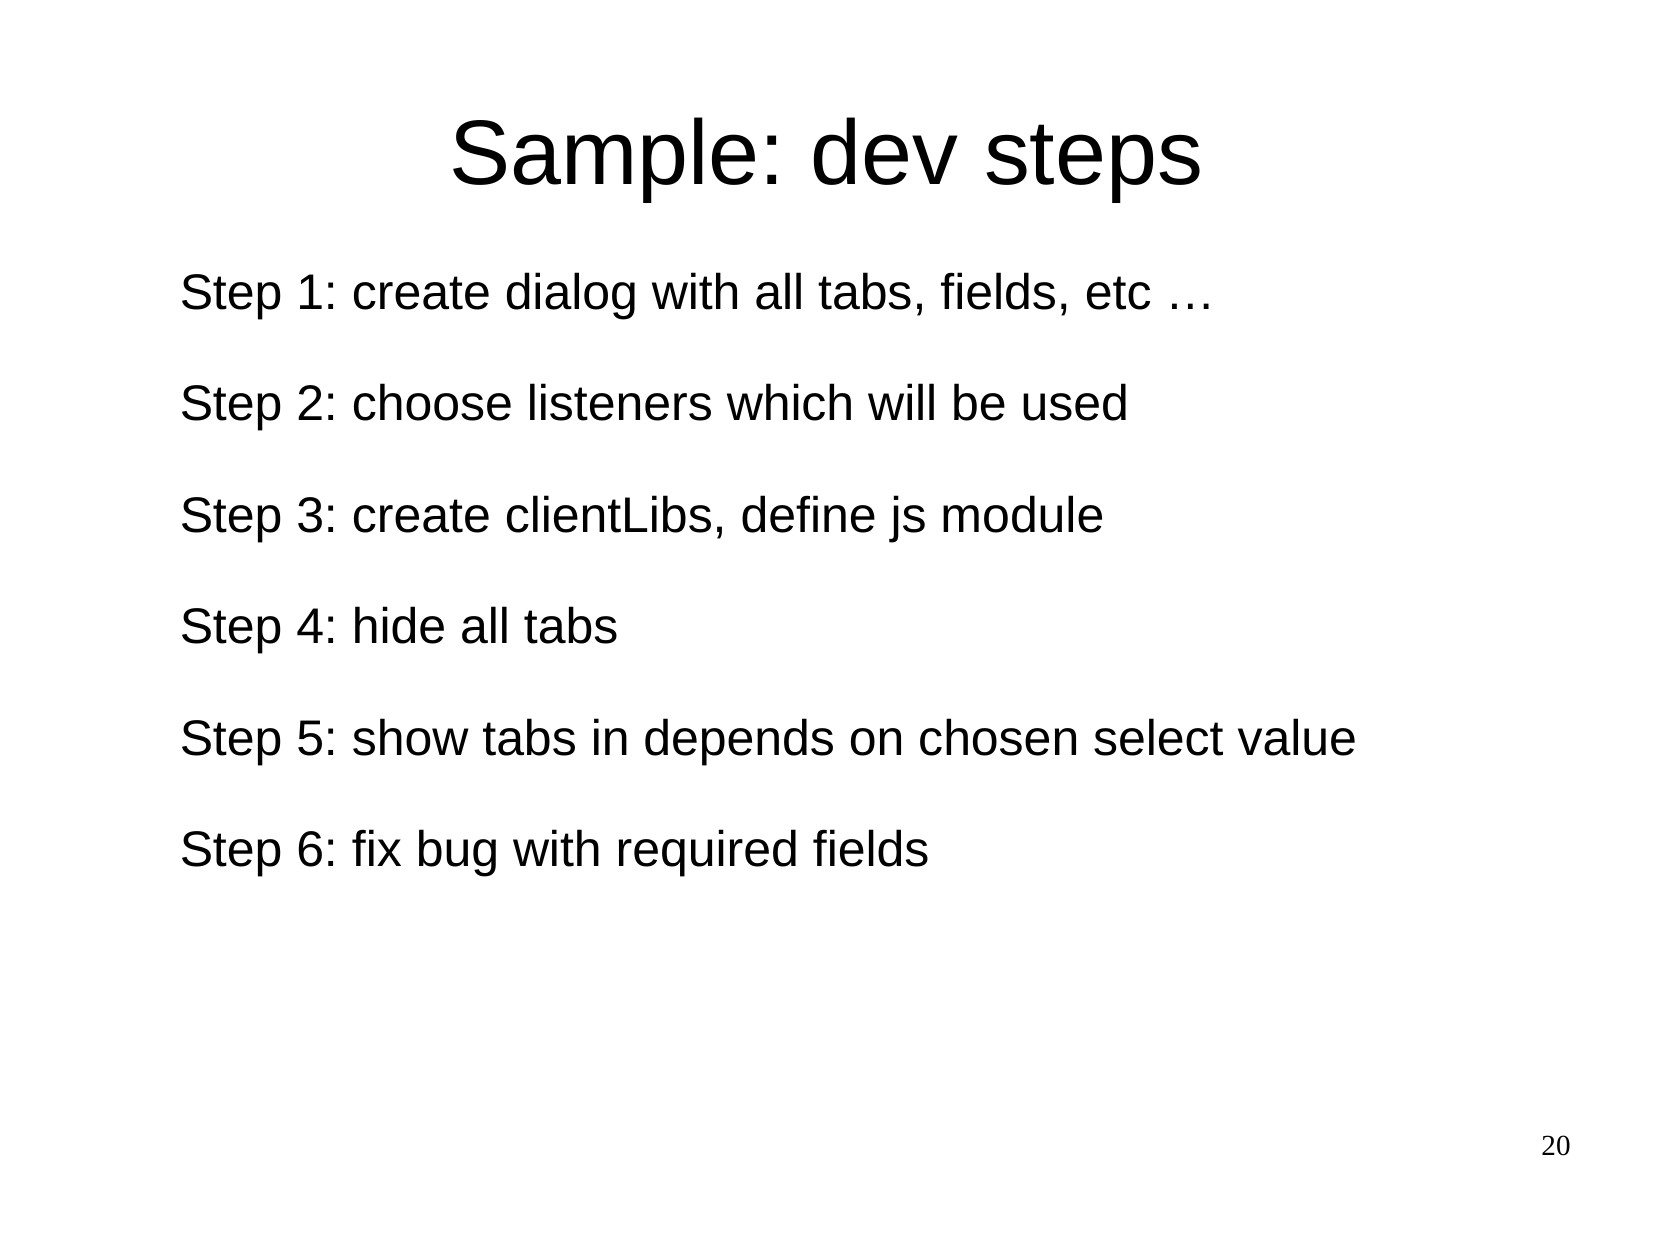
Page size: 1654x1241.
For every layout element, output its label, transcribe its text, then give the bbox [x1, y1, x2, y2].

text_box Step 1: create dialog with all tabs, fields, etc … Step 2: choose listeners which will be used Step 3: create clientLibs, define js module Step 4: hide all tabs Step 5: show tabs in depends on chosen select value Step 6: fix bug with required fields [165, 256, 1471, 891]
title Sample: dev steps [82, 49, 1571, 257]
